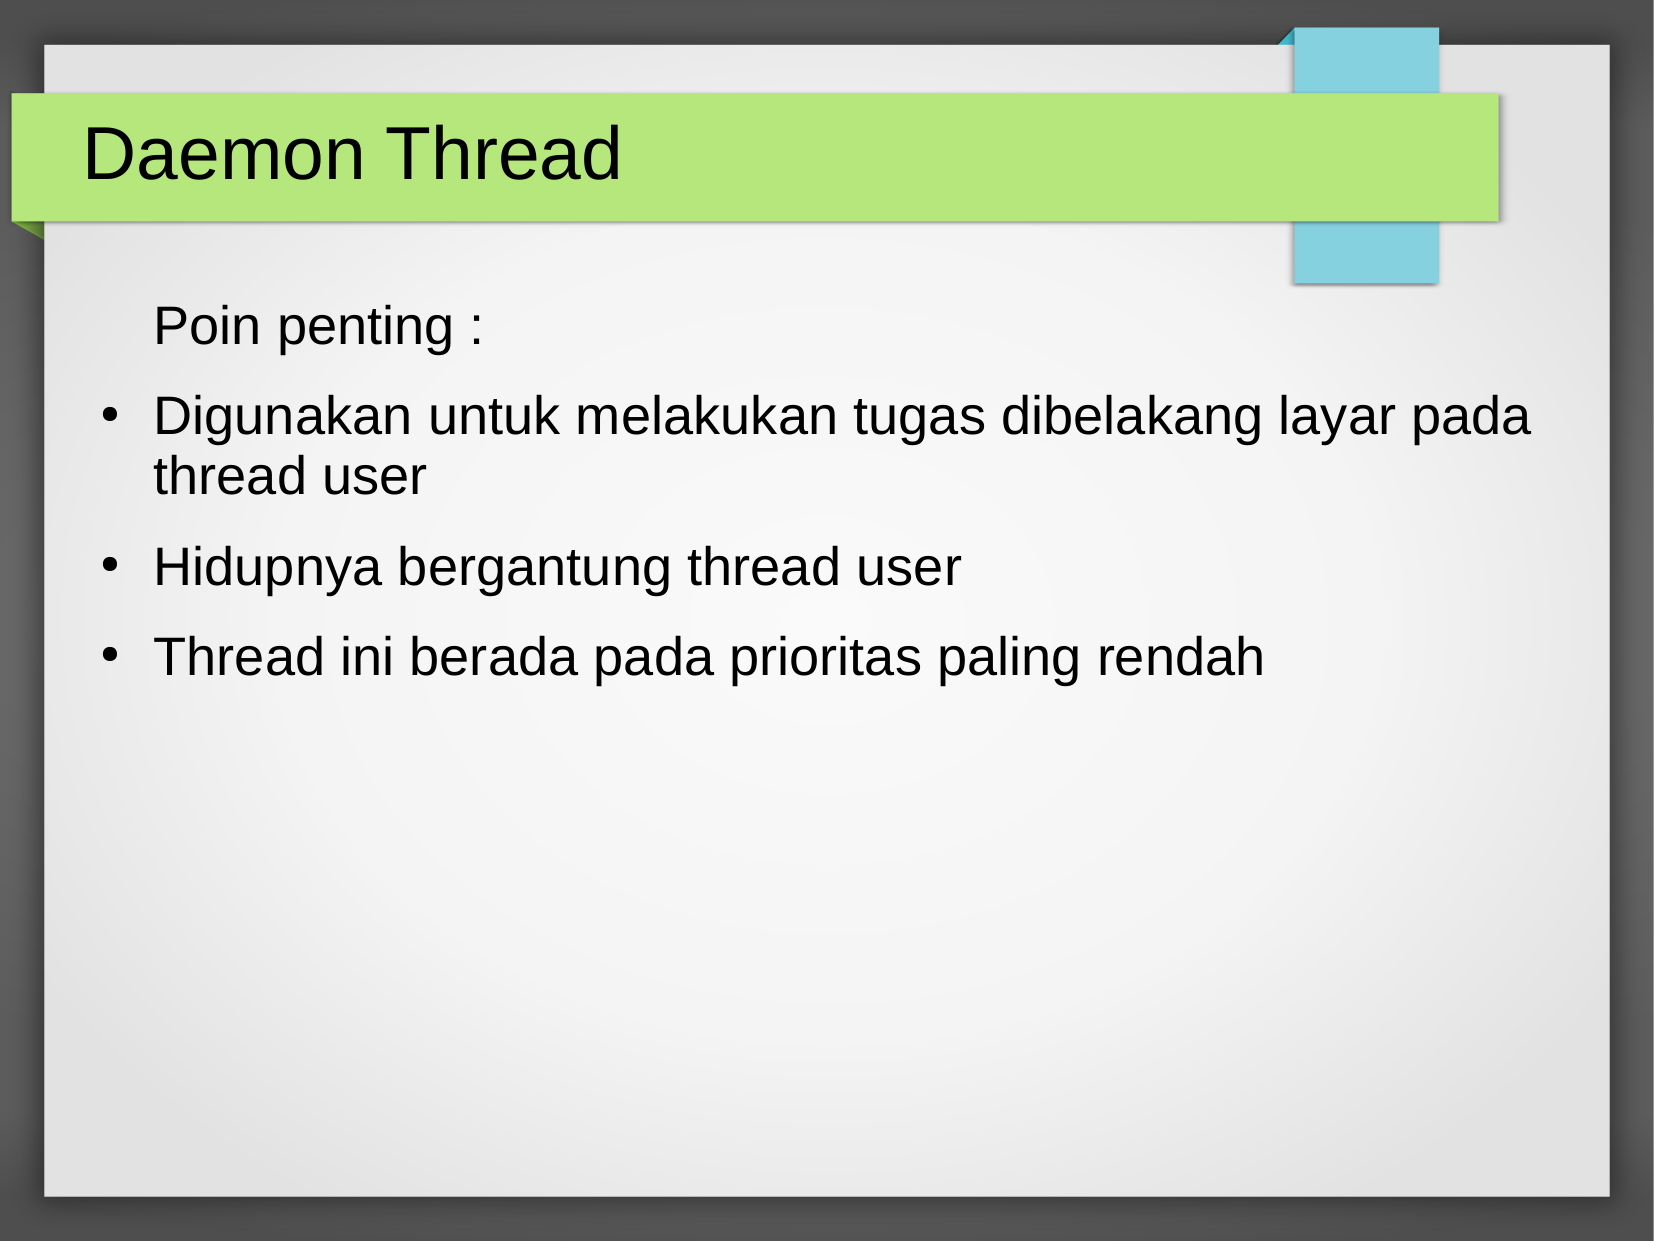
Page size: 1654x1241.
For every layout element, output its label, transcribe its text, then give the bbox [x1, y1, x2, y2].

title Daemon Thread [82, 94, 1264, 213]
picture [0, 0, 1654, 1241]
list Poin penting : Digunakan untuk melakukan tugas dibelakang layar pada thread user Hidupnya bergantung thread user Thread ini berada pada prioritas paling rendah [82, 295, 1571, 1015]
